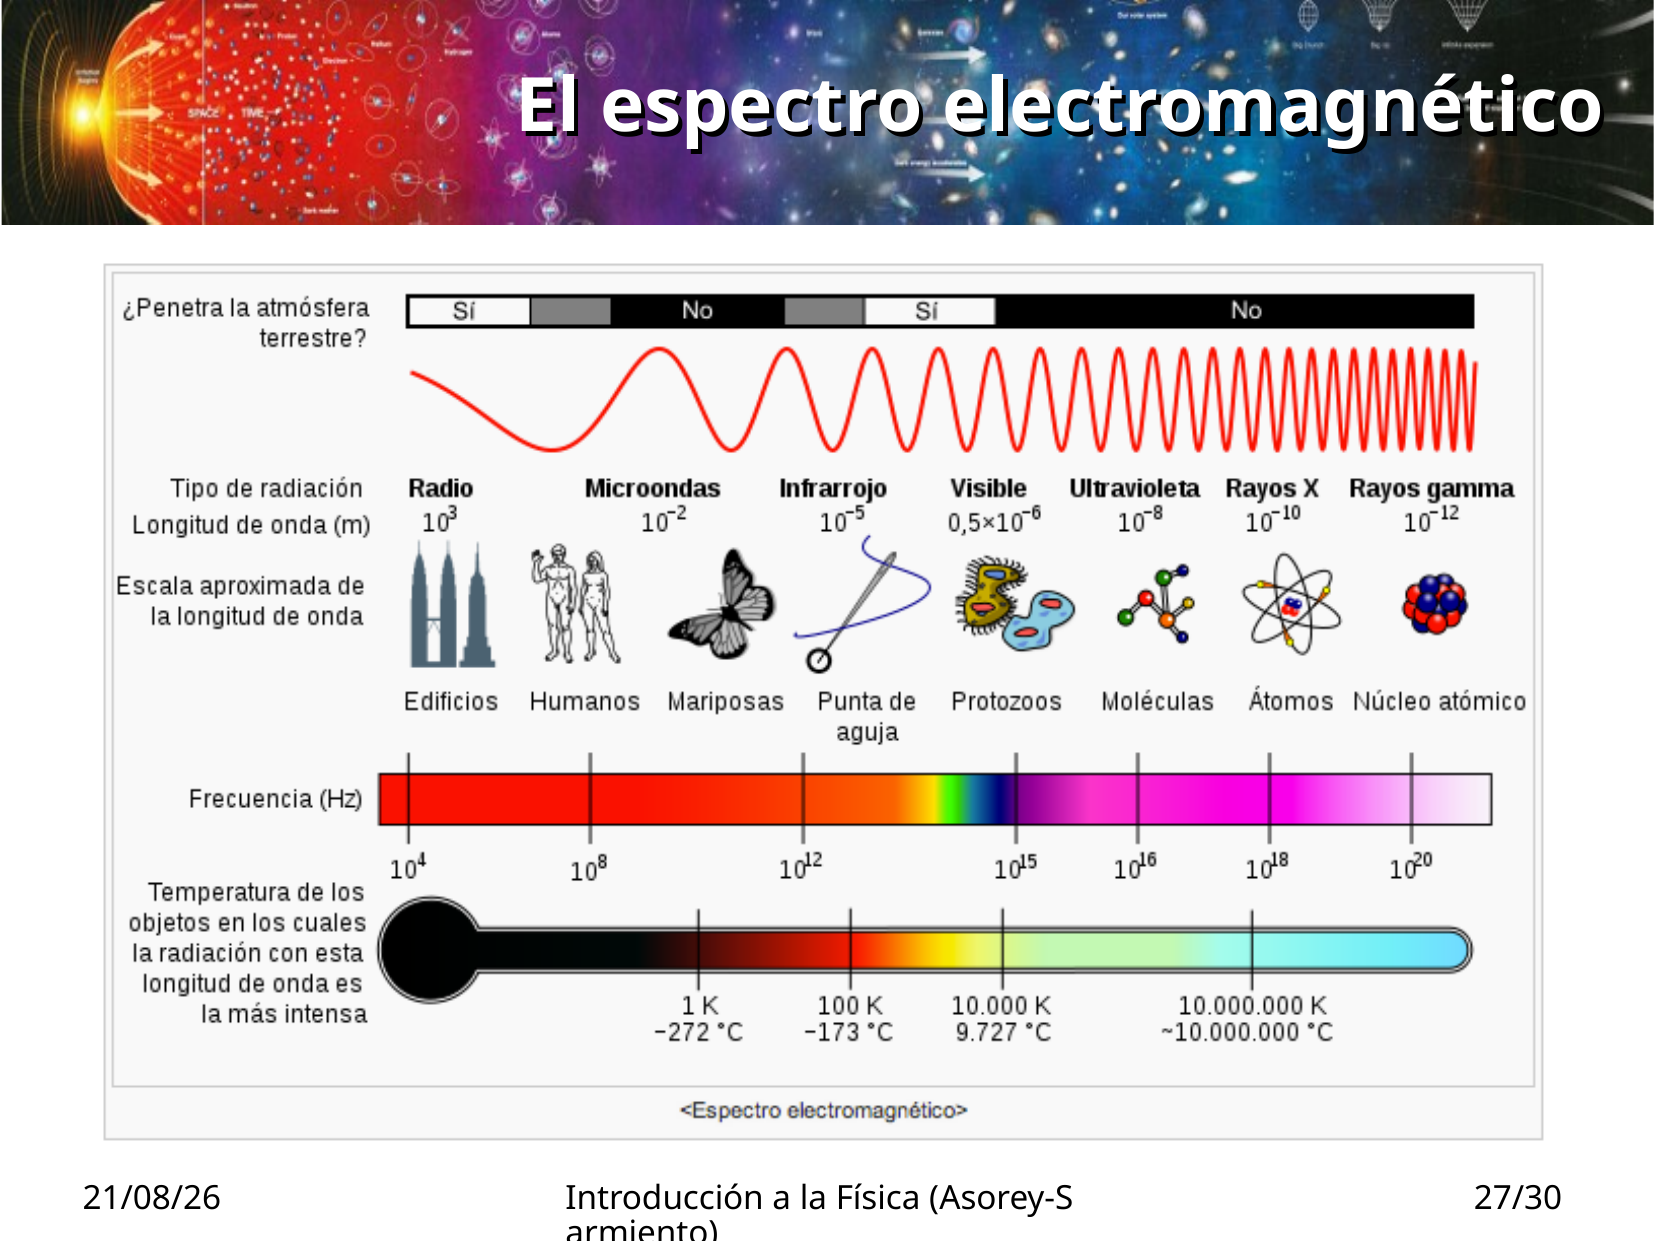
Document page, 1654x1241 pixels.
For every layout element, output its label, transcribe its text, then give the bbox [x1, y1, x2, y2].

picture [1, 0, 1654, 225]
picture [94, 254, 1556, 1156]
title El espectro electromagnético [45, 15, 1606, 191]
